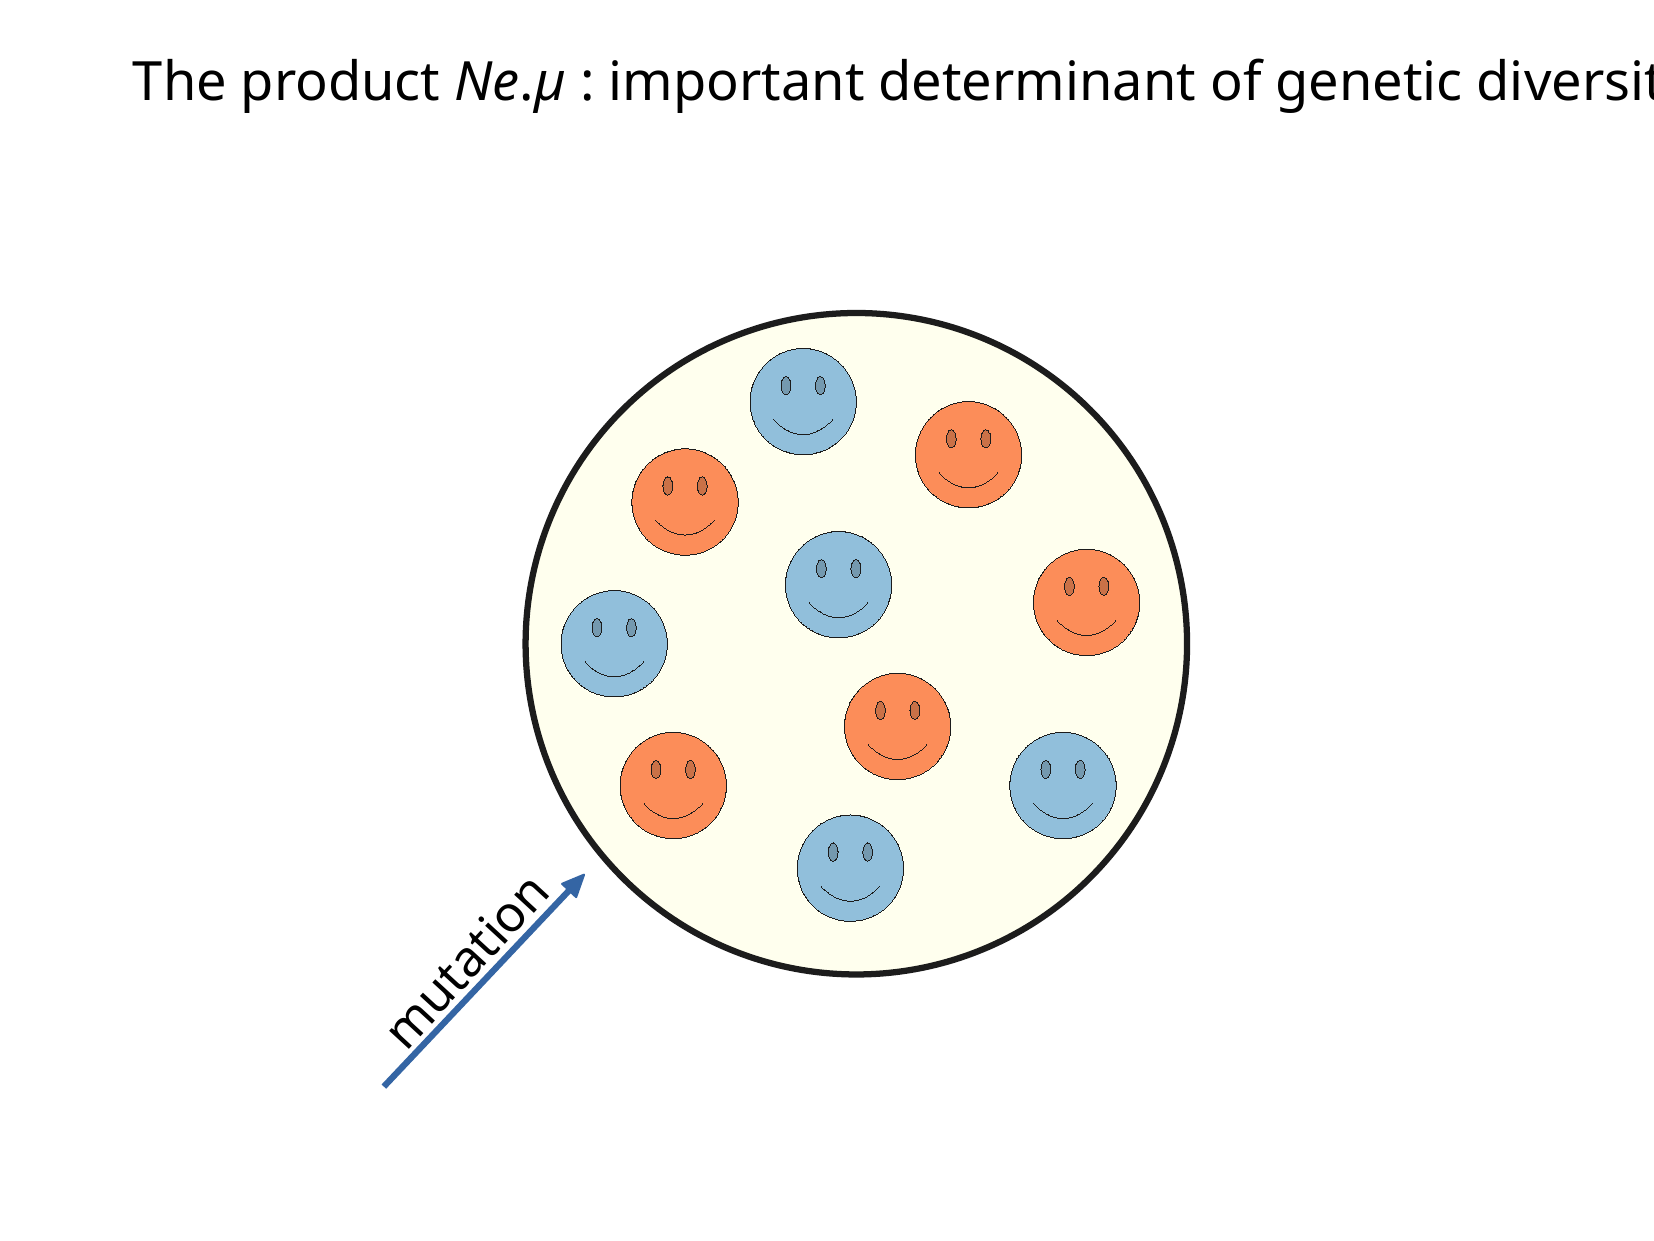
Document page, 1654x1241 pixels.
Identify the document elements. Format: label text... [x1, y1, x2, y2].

text_box mutation [351, 858, 553, 1069]
text_box [525, 312, 1188, 975]
text_box The product Ne.µ : important determinant of genetic diversity [118, 35, 1589, 109]
